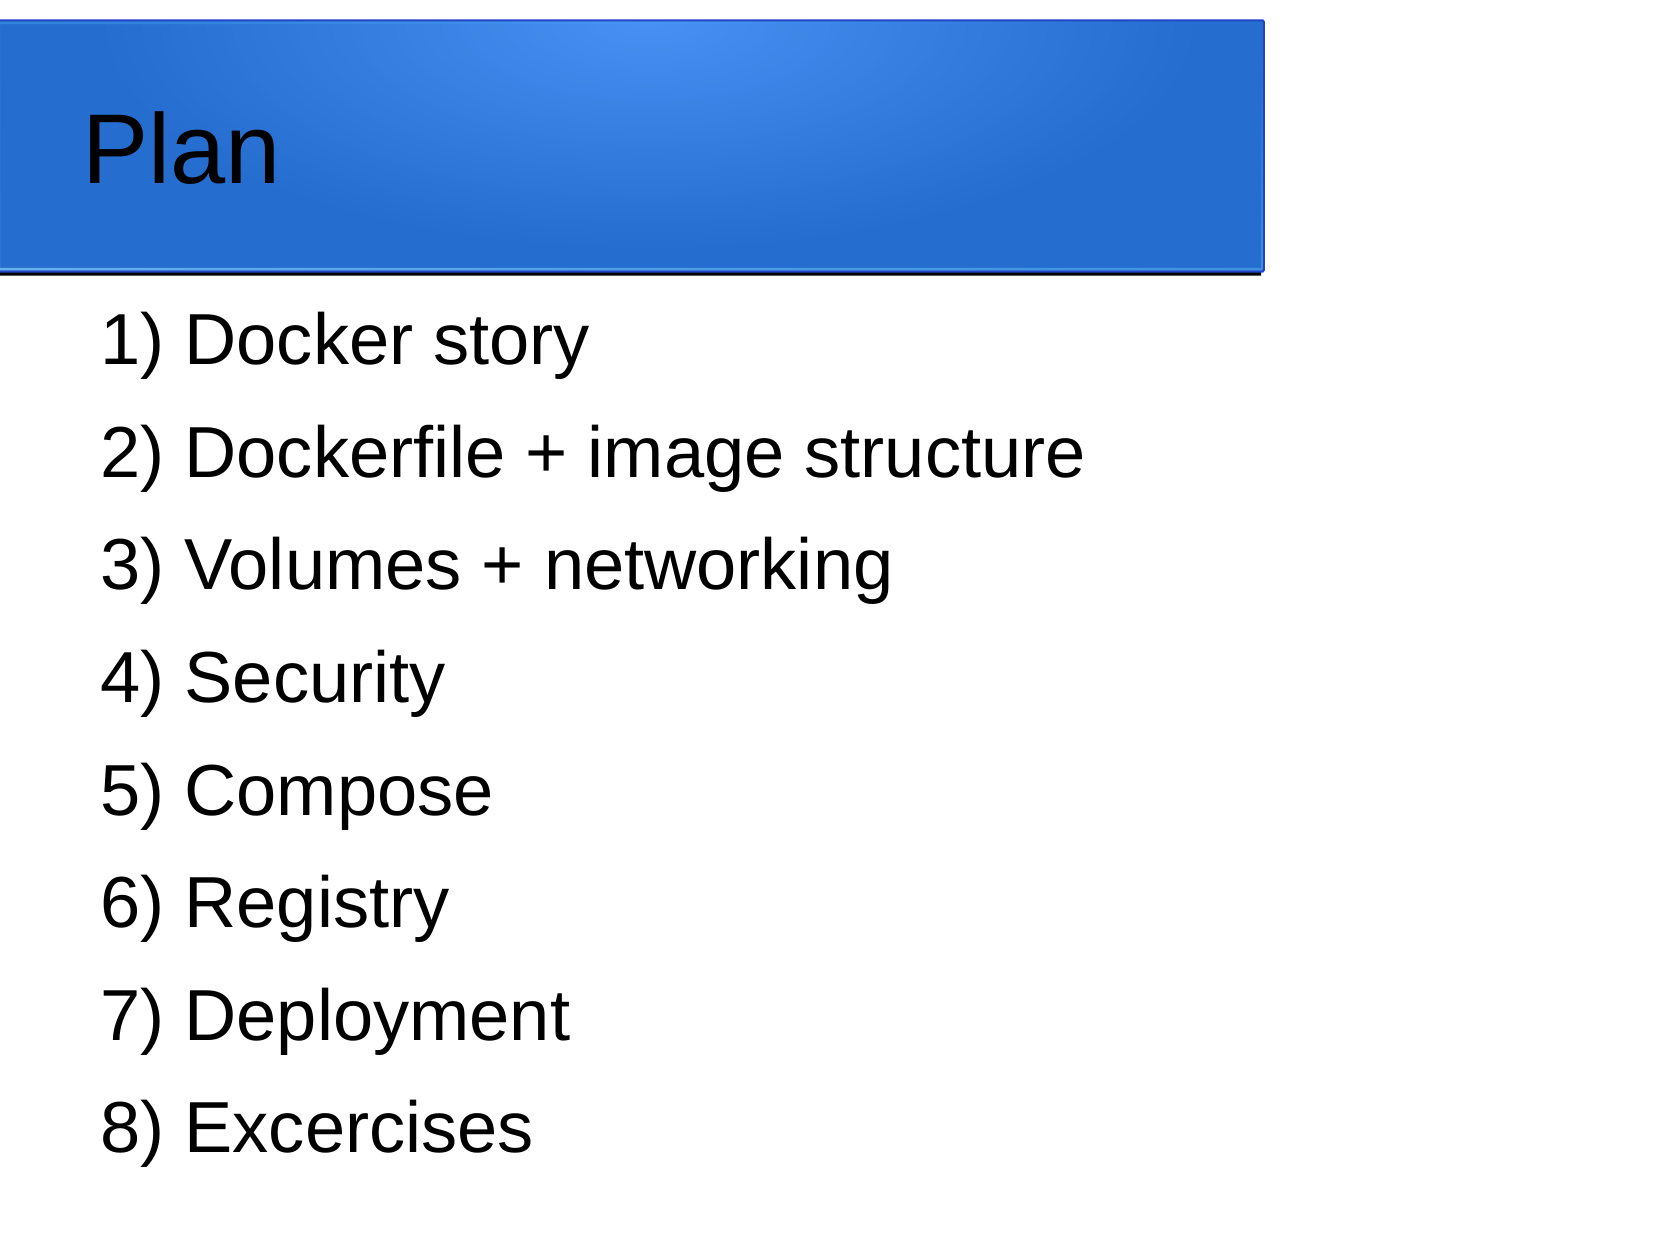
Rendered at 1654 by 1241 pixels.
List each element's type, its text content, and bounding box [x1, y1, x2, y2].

list Docker story Dockerfile + image structure Volumes + networking Security Compose Registry Deployment Excercises [82, 299, 1571, 1171]
title Plan [82, 47, 1235, 252]
